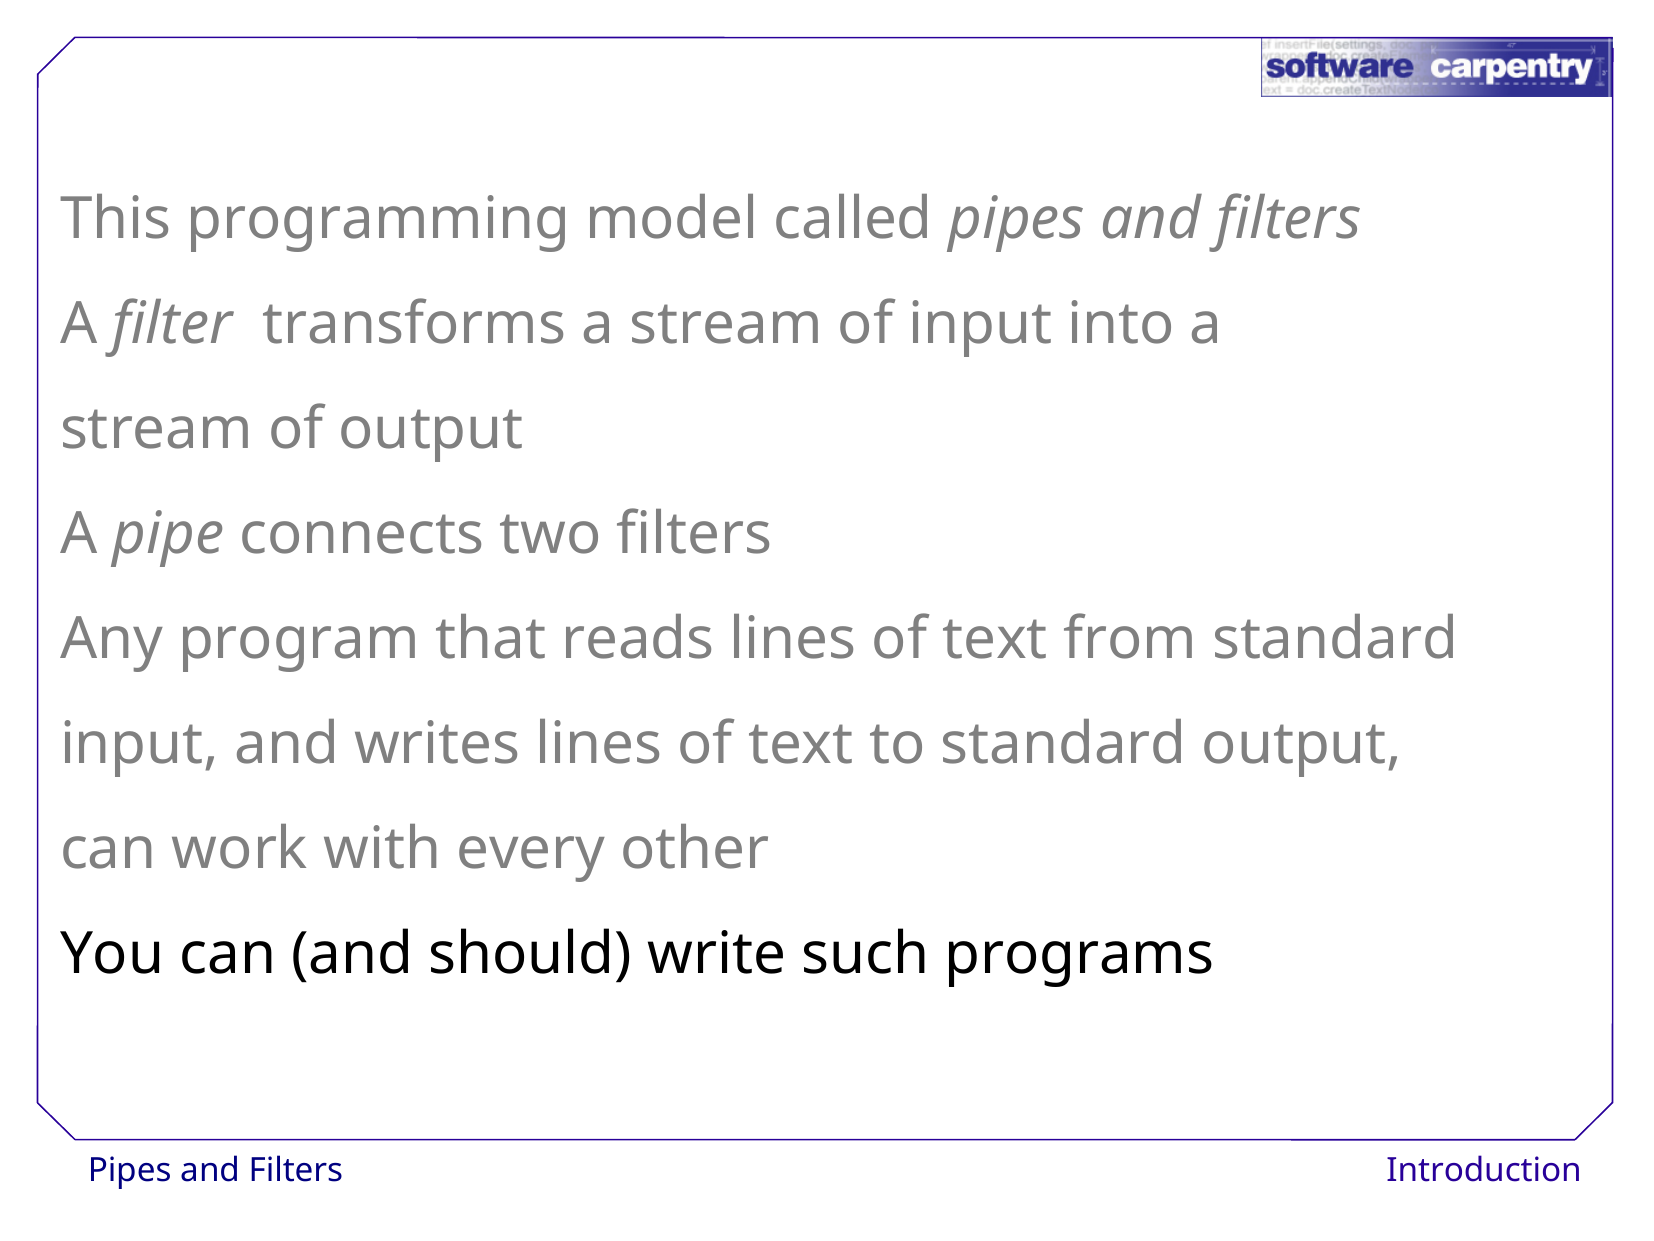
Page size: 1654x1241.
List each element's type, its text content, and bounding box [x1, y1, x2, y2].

picture [1261, 39, 1613, 97]
text_box This programming model called pipes and filters A filter transforms a stream of input into a stream of output A pipe connects two filters Any program that reads lines of text from standard input, and writes lines of text to standard output, can work with every other You can (and should) write such programs [45, 137, 1624, 993]
